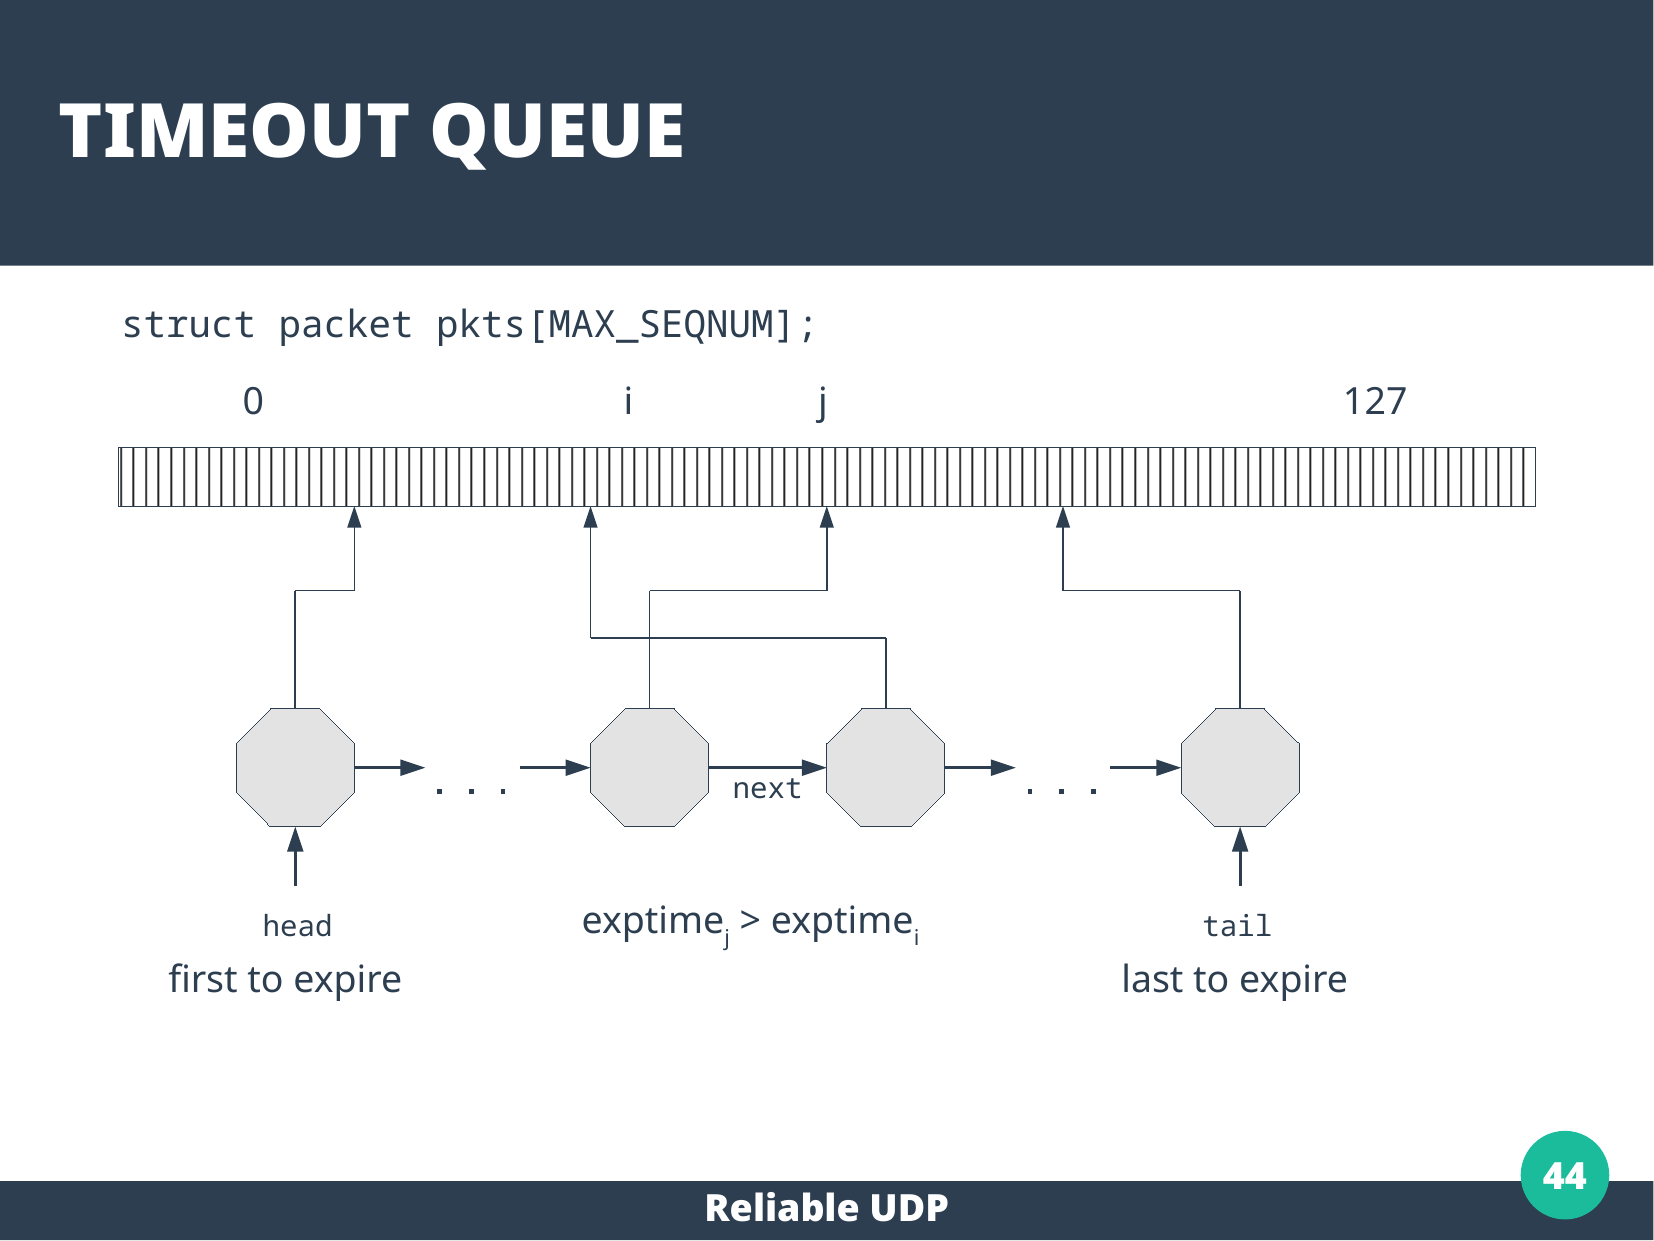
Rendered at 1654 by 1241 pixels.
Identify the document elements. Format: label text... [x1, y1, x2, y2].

text_box struct packet pkts[MAX_SEQNUM]; [106, 289, 749, 355]
text_box [590, 708, 709, 827]
text_box last to expire [1106, 945, 1382, 1004]
text_box [236, 708, 355, 827]
text_box [1181, 708, 1300, 827]
text_box exptimej > exptimei [566, 885, 971, 953]
text_box head [248, 897, 348, 942]
title TIMEOUT QUEUE [59, 49, 1595, 207]
text_box tail [1187, 897, 1288, 942]
text_box 0 i j 127 [118, 447, 1536, 507]
text_box [826, 708, 945, 827]
text_box first to expire [153, 944, 435, 1004]
